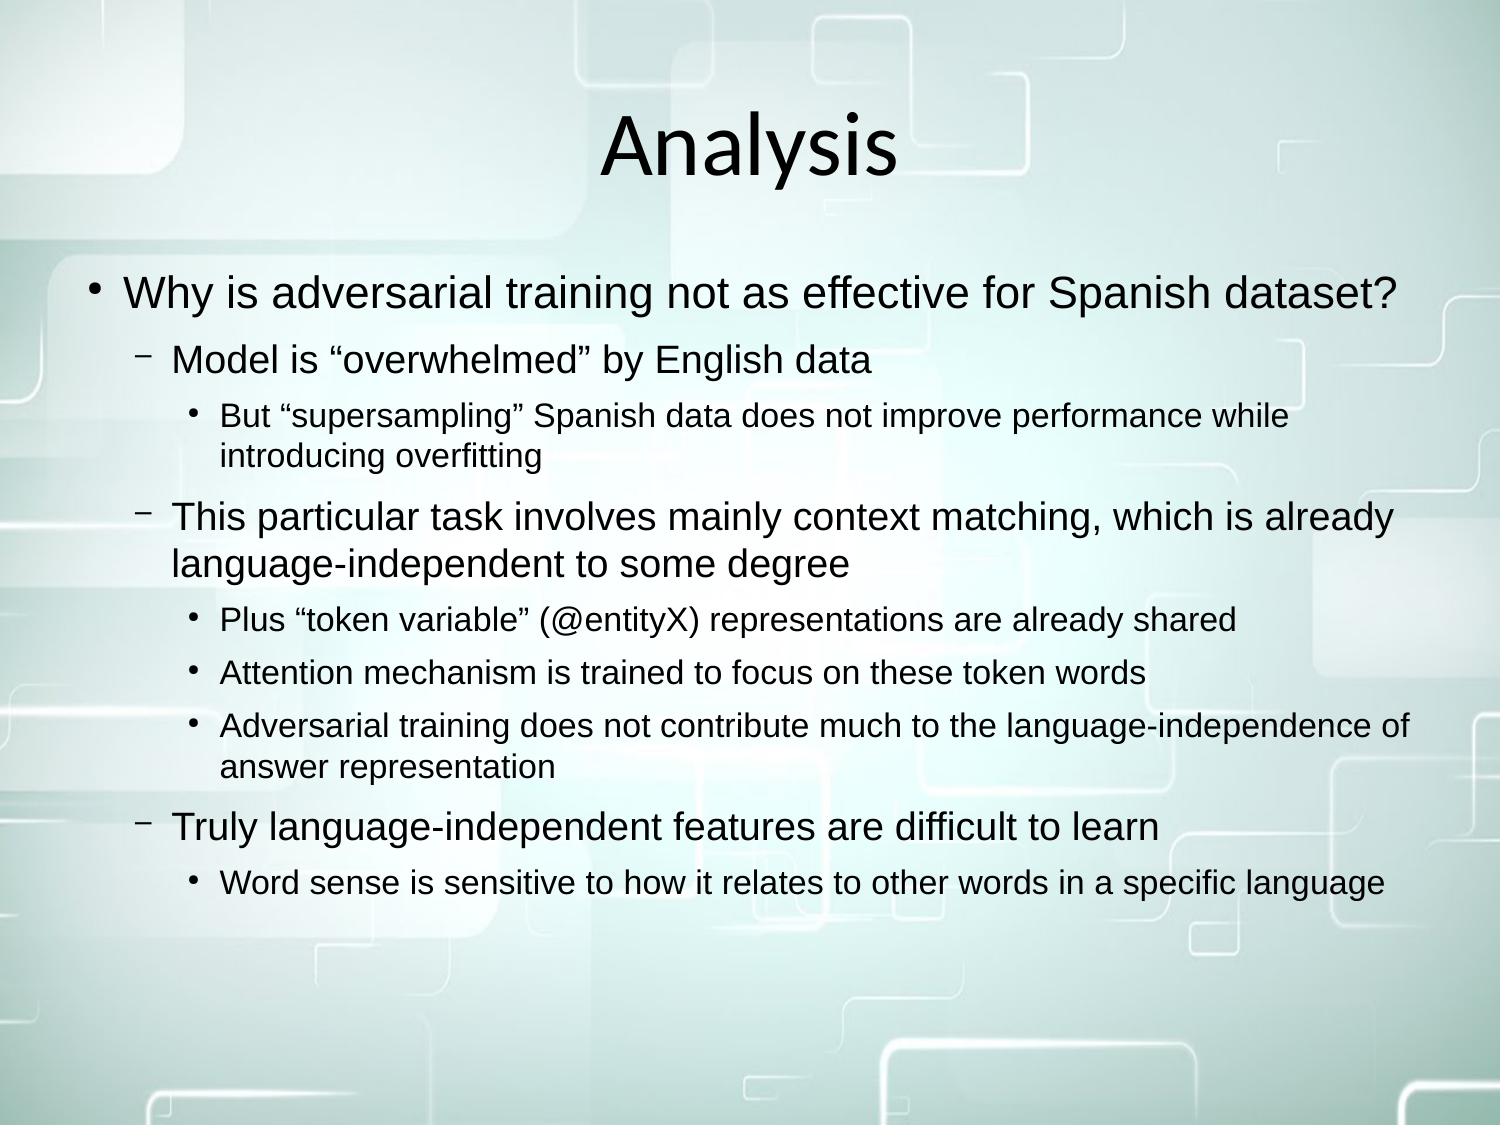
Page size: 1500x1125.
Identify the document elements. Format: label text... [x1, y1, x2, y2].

text_box Analysis [75, 45, 1425, 233]
list Why is adversarial training not as effective for Spanish dataset? Model is “overwhelmed” by English data But “supersampling” Spanish data does not improve performance while introducing overfitting This particular task involves mainly context matching, which is already language-independent to some degree Plus “token variable” (@entityX) representations are already shared Attention mechanism is trained to focus on these token words Adversarial training does not contribute much to the language-independence of answer representation Truly language-independent features are difficult to learn Word sense is sensitive to how it relates to other words in a specific language [75, 263, 1425, 916]
picture [0, 0, 1500, 1125]
